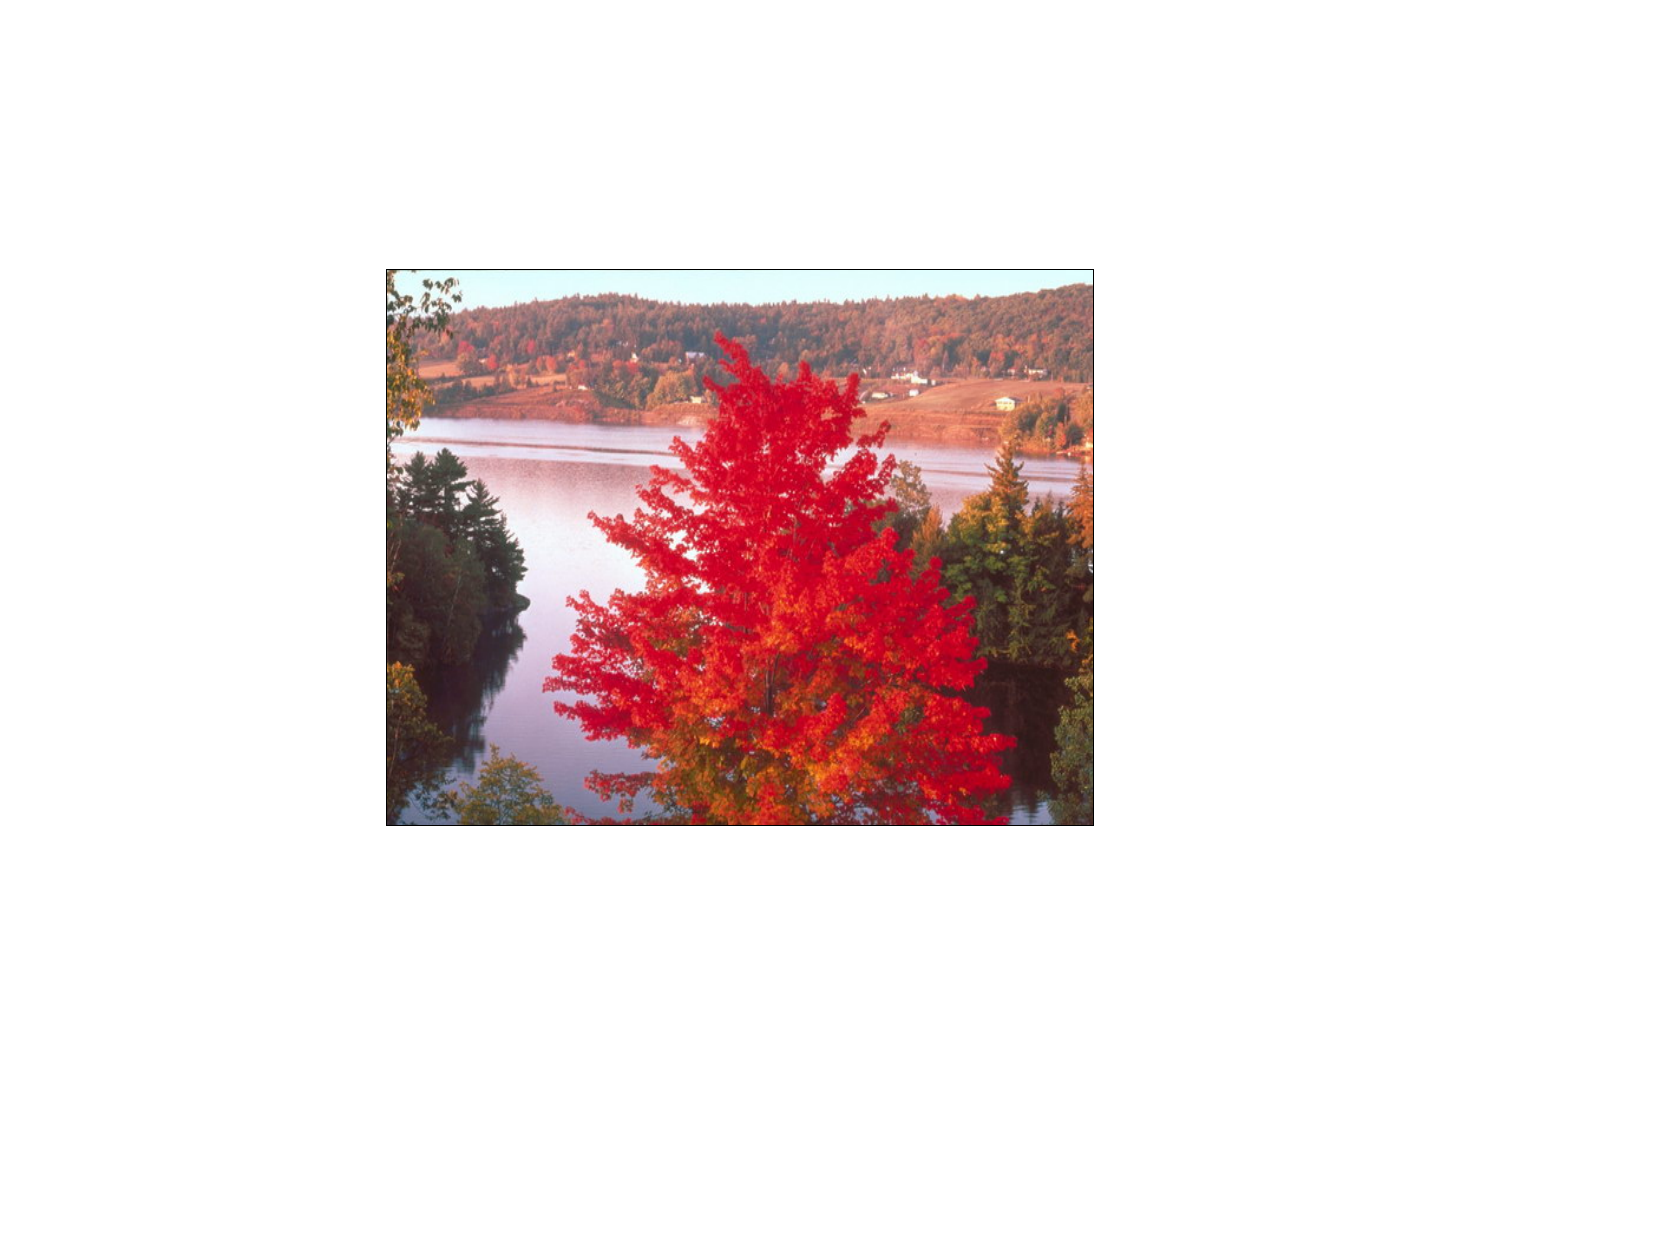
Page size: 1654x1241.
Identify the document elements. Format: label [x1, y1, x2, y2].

picture [386, 269, 1094, 826]
